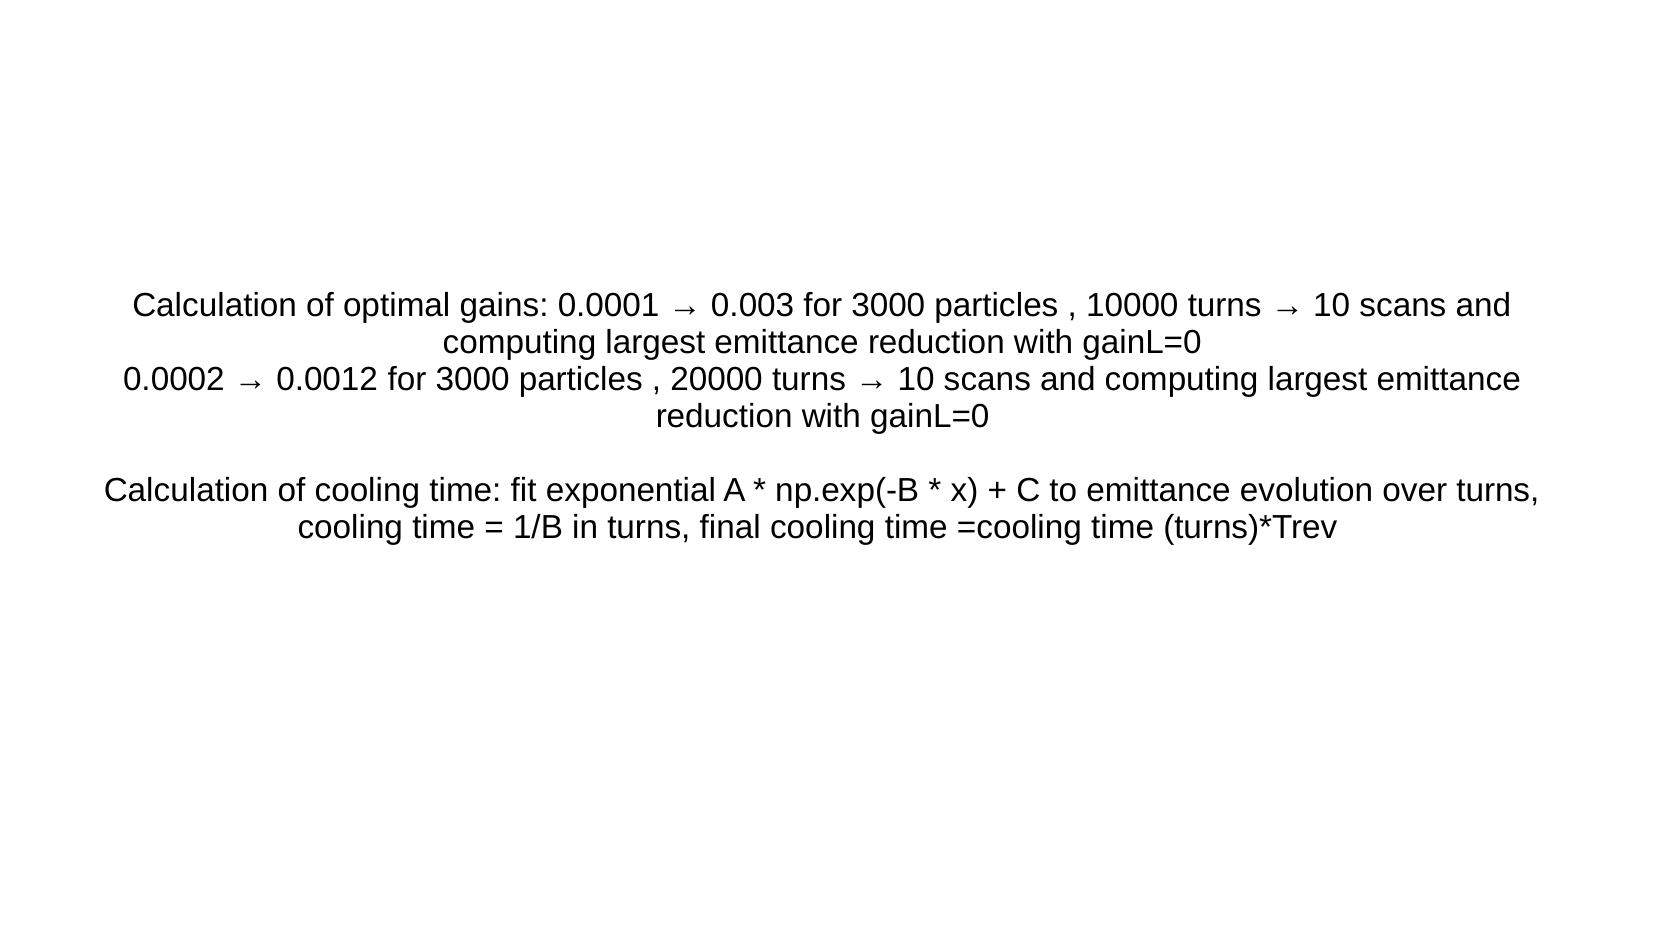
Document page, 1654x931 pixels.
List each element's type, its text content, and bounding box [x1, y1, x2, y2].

subtitle Calculation of optimal gains: 0.0001 → 0.003 for 3000 particles , 10000 turns → 10 scans and computing largest emittance reduction with gainL=0 0.0002 → 0.0012 for 3000 particles , 20000 turns → 10 scans and computing largest emittance reduction with gainL=0 Calculation of cooling time: fit exponential A * np.exp(-B * x) + C to emittance evolution over turns, cooling time = 1/B in turns, final cooling time =cooling time (turns)*Trev [75, 75, 1571, 758]
